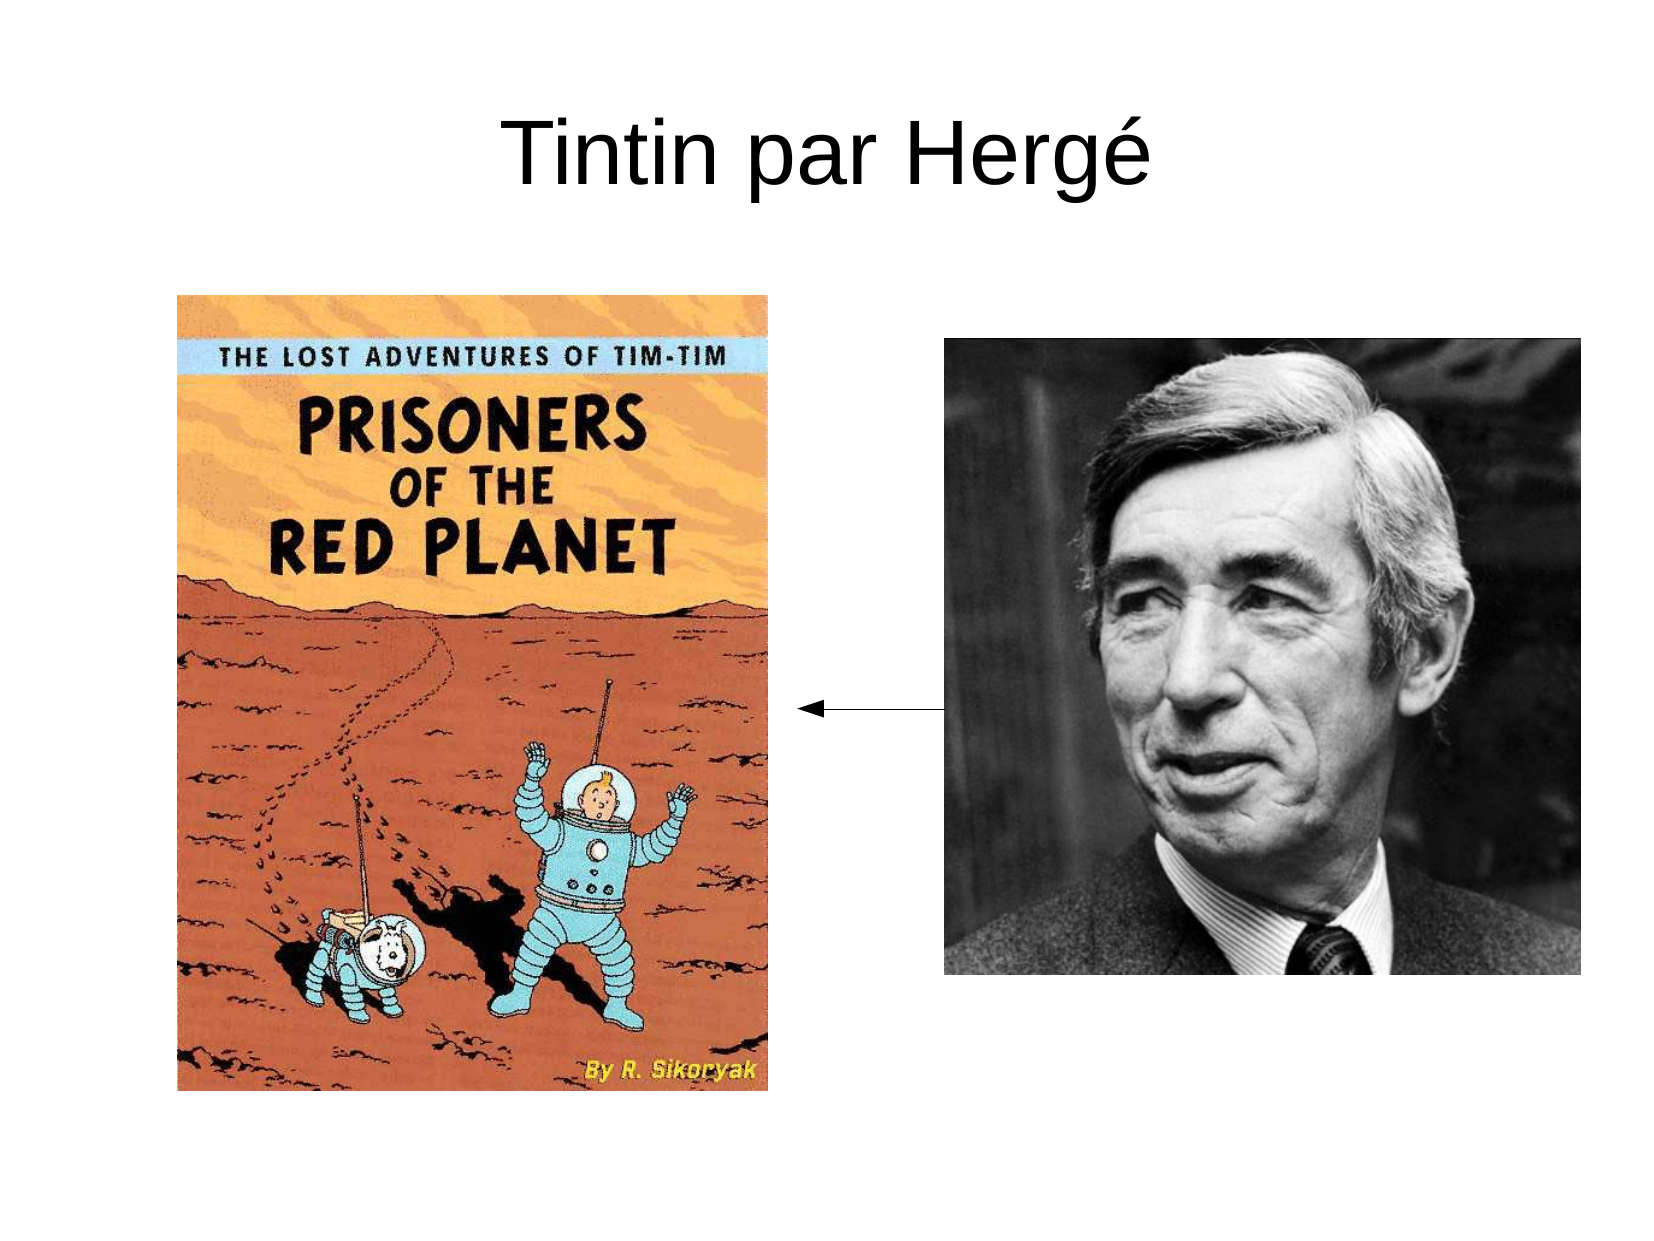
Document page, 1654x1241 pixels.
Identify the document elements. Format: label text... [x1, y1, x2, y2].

picture [177, 295, 768, 1091]
picture [944, 338, 1581, 975]
title Tintin par Hergé [82, 49, 1571, 257]
